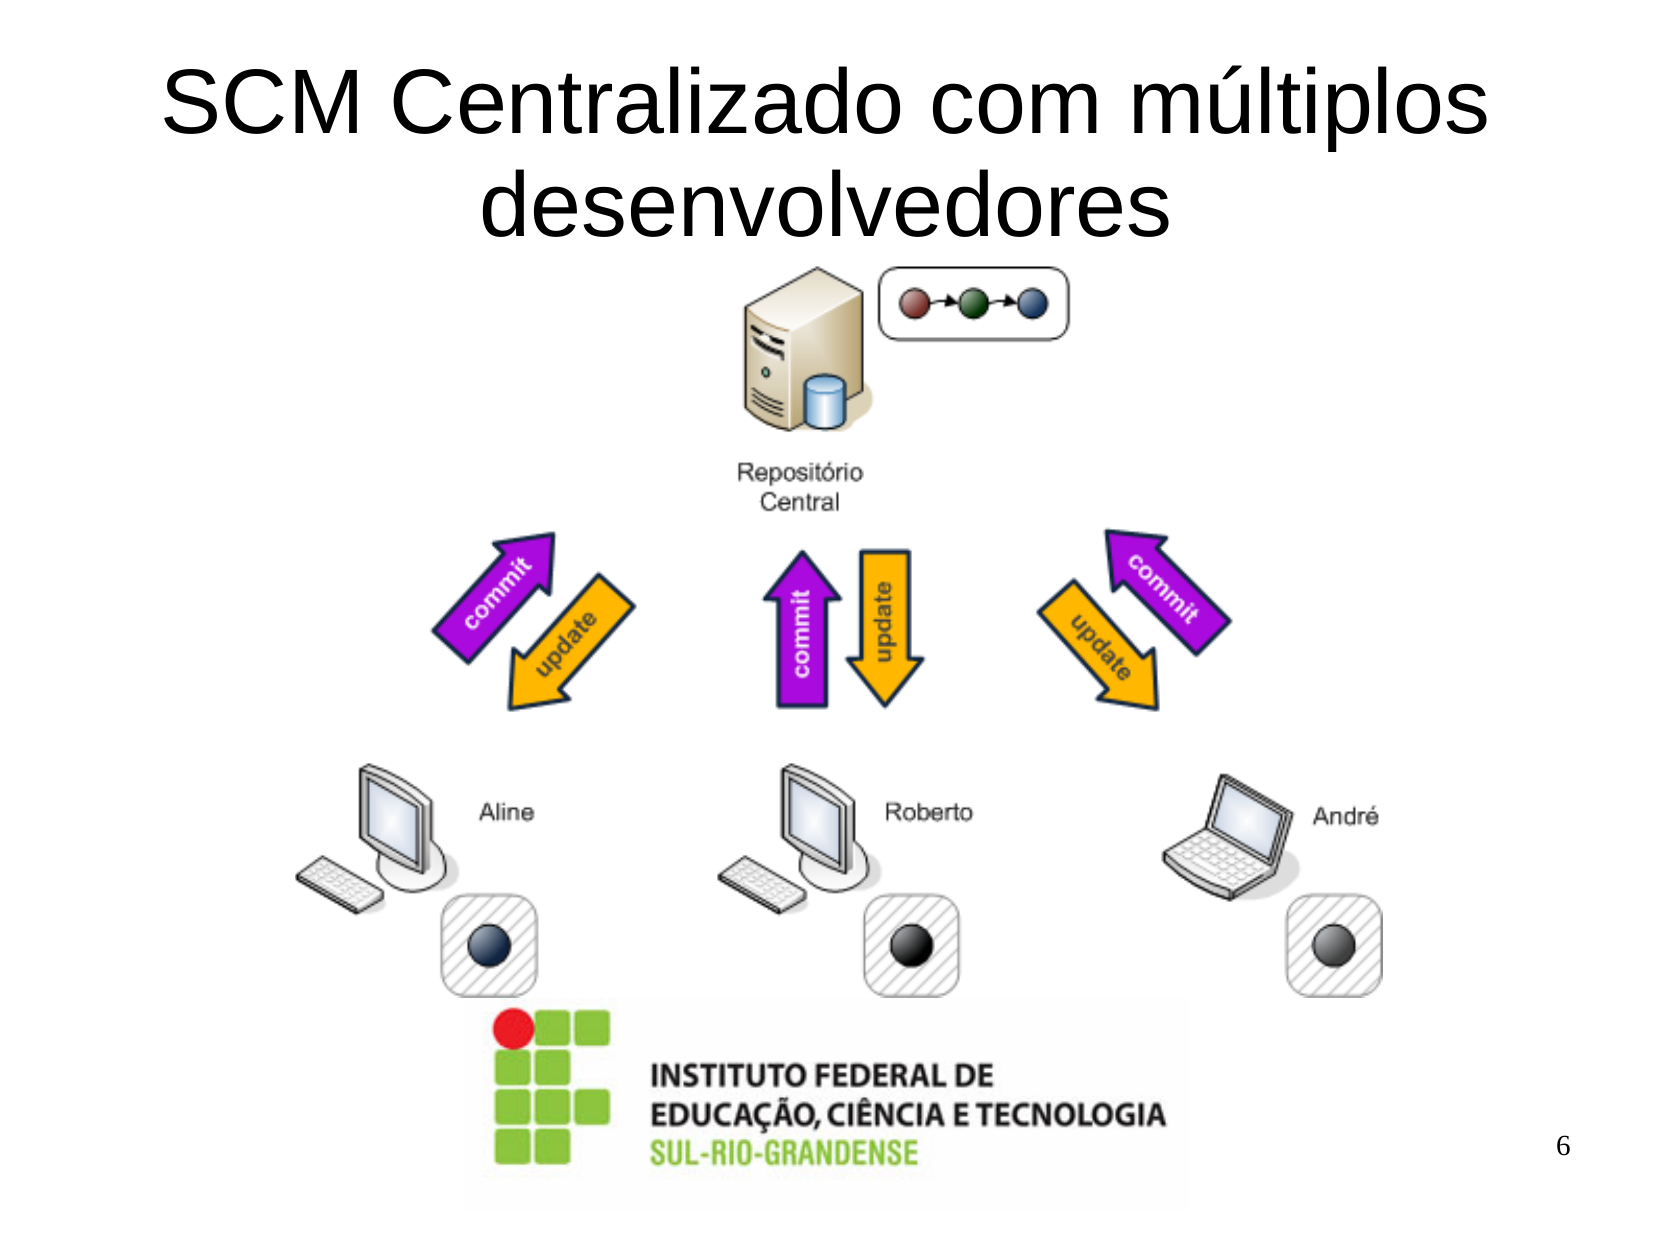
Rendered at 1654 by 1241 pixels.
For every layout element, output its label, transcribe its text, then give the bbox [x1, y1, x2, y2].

title SCM Centralizado com múltiplos desenvolvedores [82, 50, 1571, 256]
picture [295, 265, 1383, 1211]
